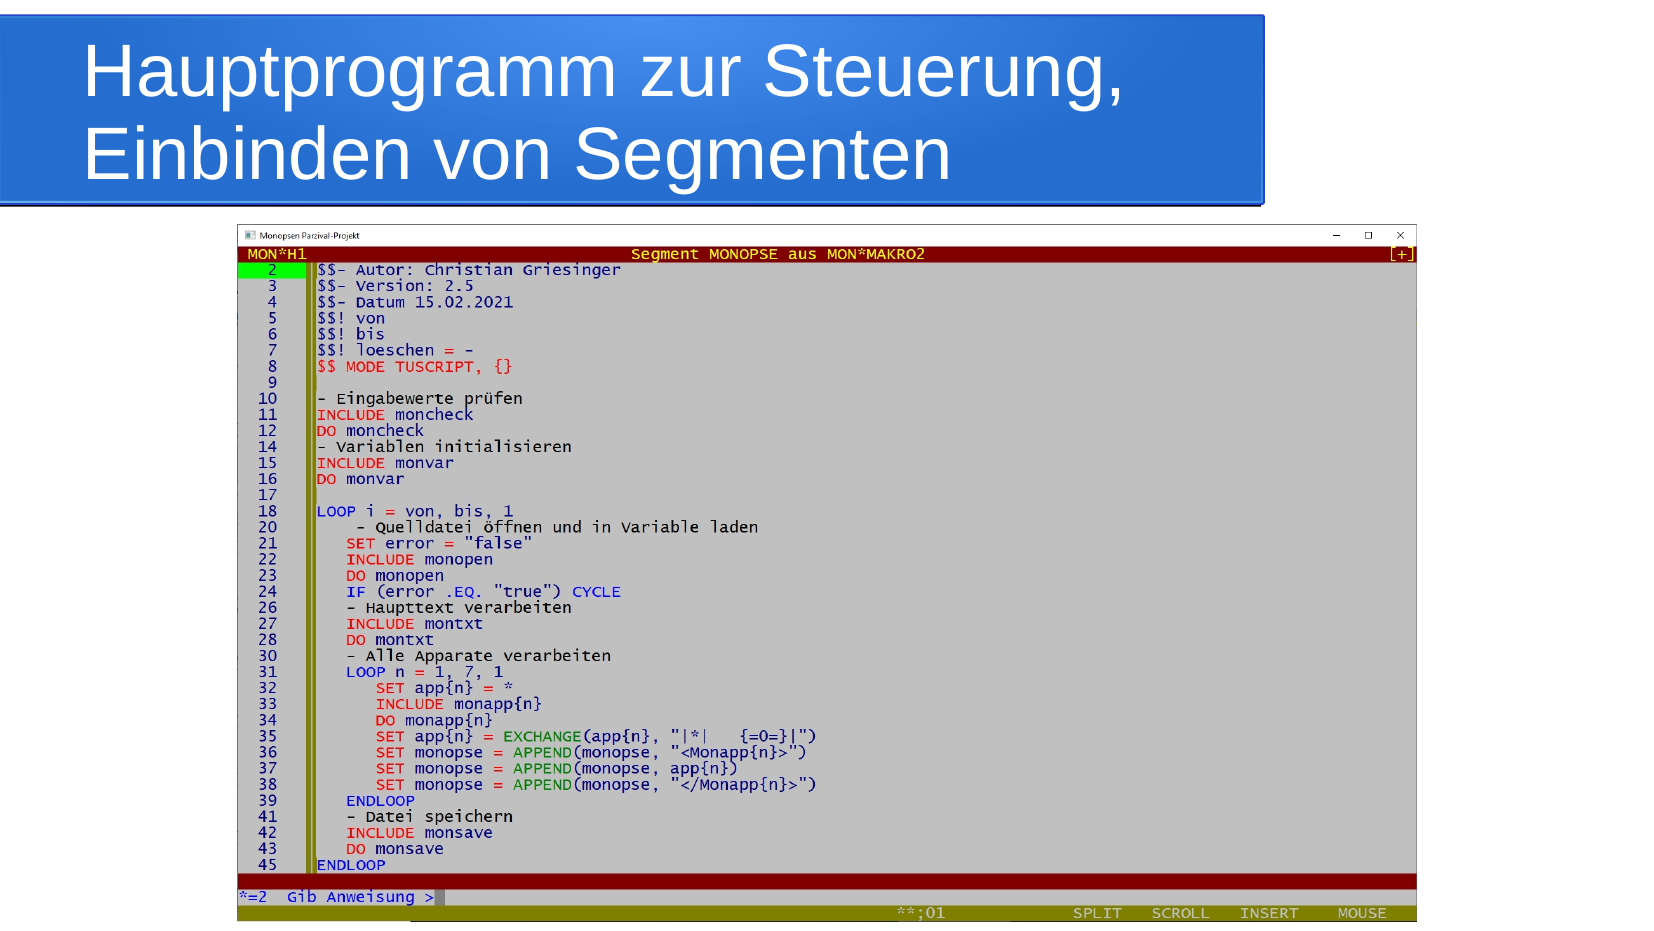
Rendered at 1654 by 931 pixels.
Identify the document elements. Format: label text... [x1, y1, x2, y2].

title Hauptprogramm zur Steuerung, Einbinden von Segmenten [82, 29, 1235, 196]
picture [237, 224, 1417, 922]
